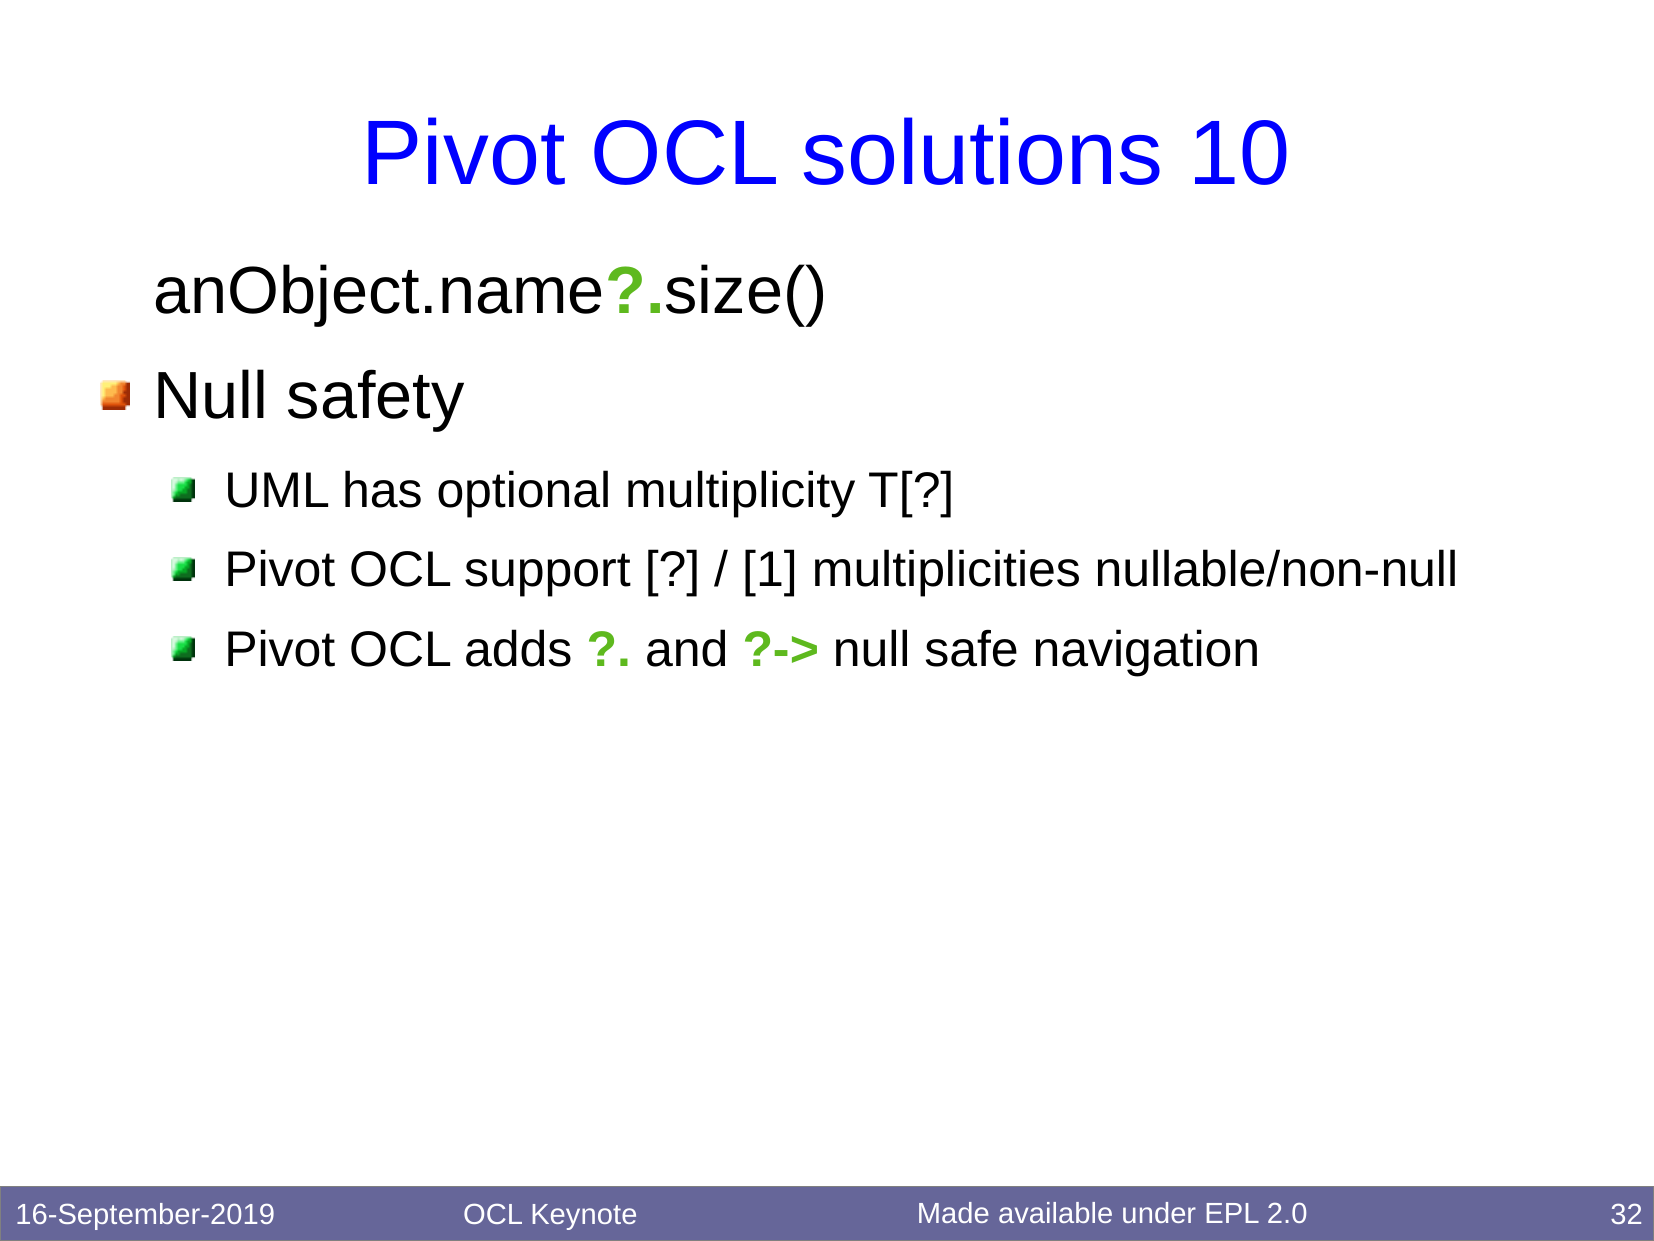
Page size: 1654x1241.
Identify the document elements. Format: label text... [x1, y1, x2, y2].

list anObject.name?.size() Null safety UML has optional multiplicity T[?] Pivot OCL support [?] / [1] multiplicities nullable/non-null Pivot OCL adds ?. and ?-> null safe navigation [82, 253, 1654, 1241]
title Pivot OCL solutions 10 [82, 49, 1571, 253]
